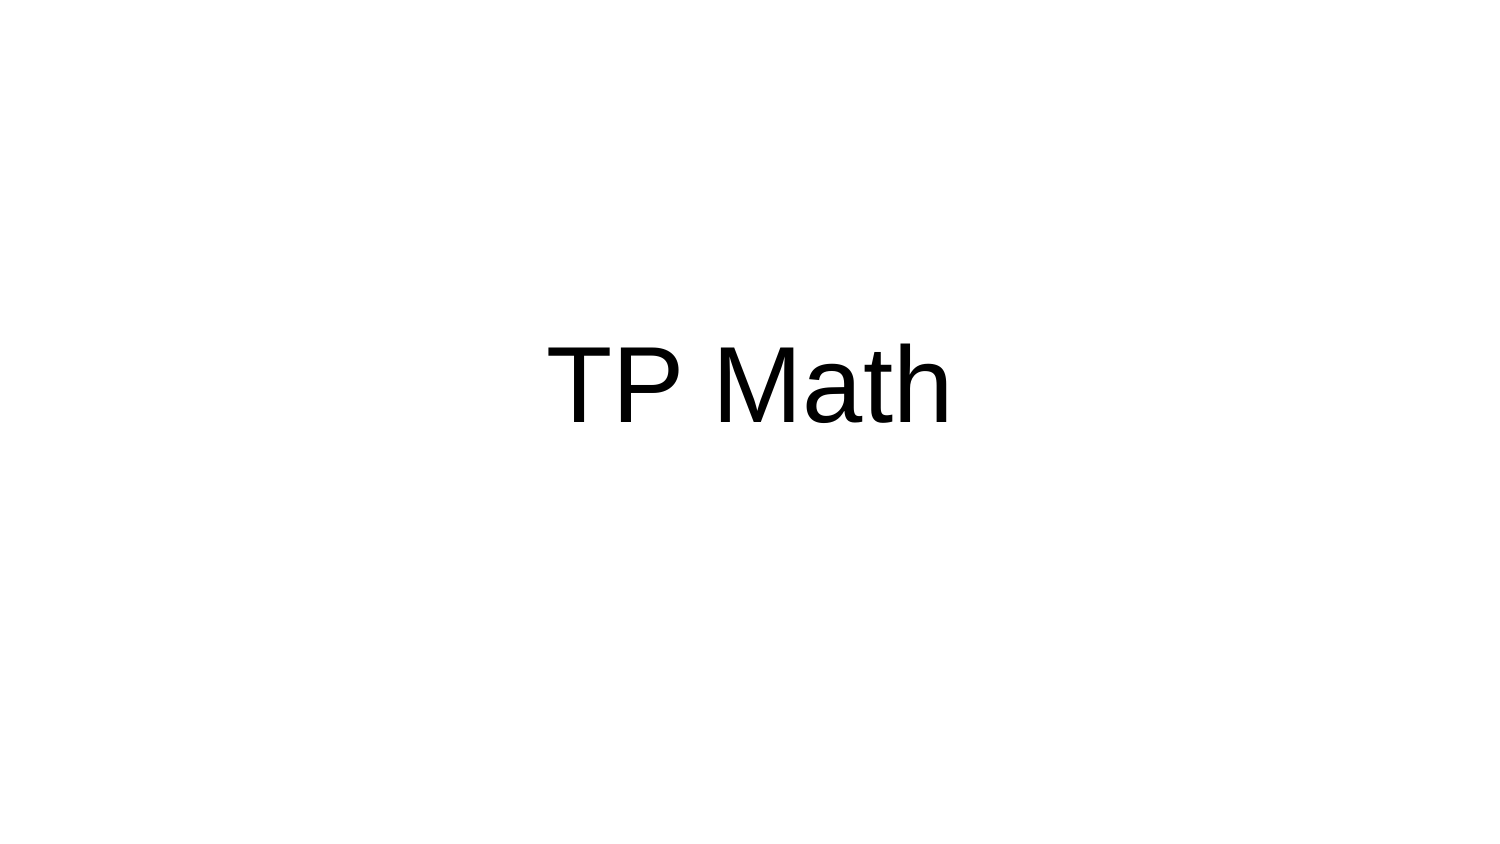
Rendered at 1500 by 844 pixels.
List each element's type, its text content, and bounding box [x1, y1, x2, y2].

title TP Math [51, 122, 1449, 459]
